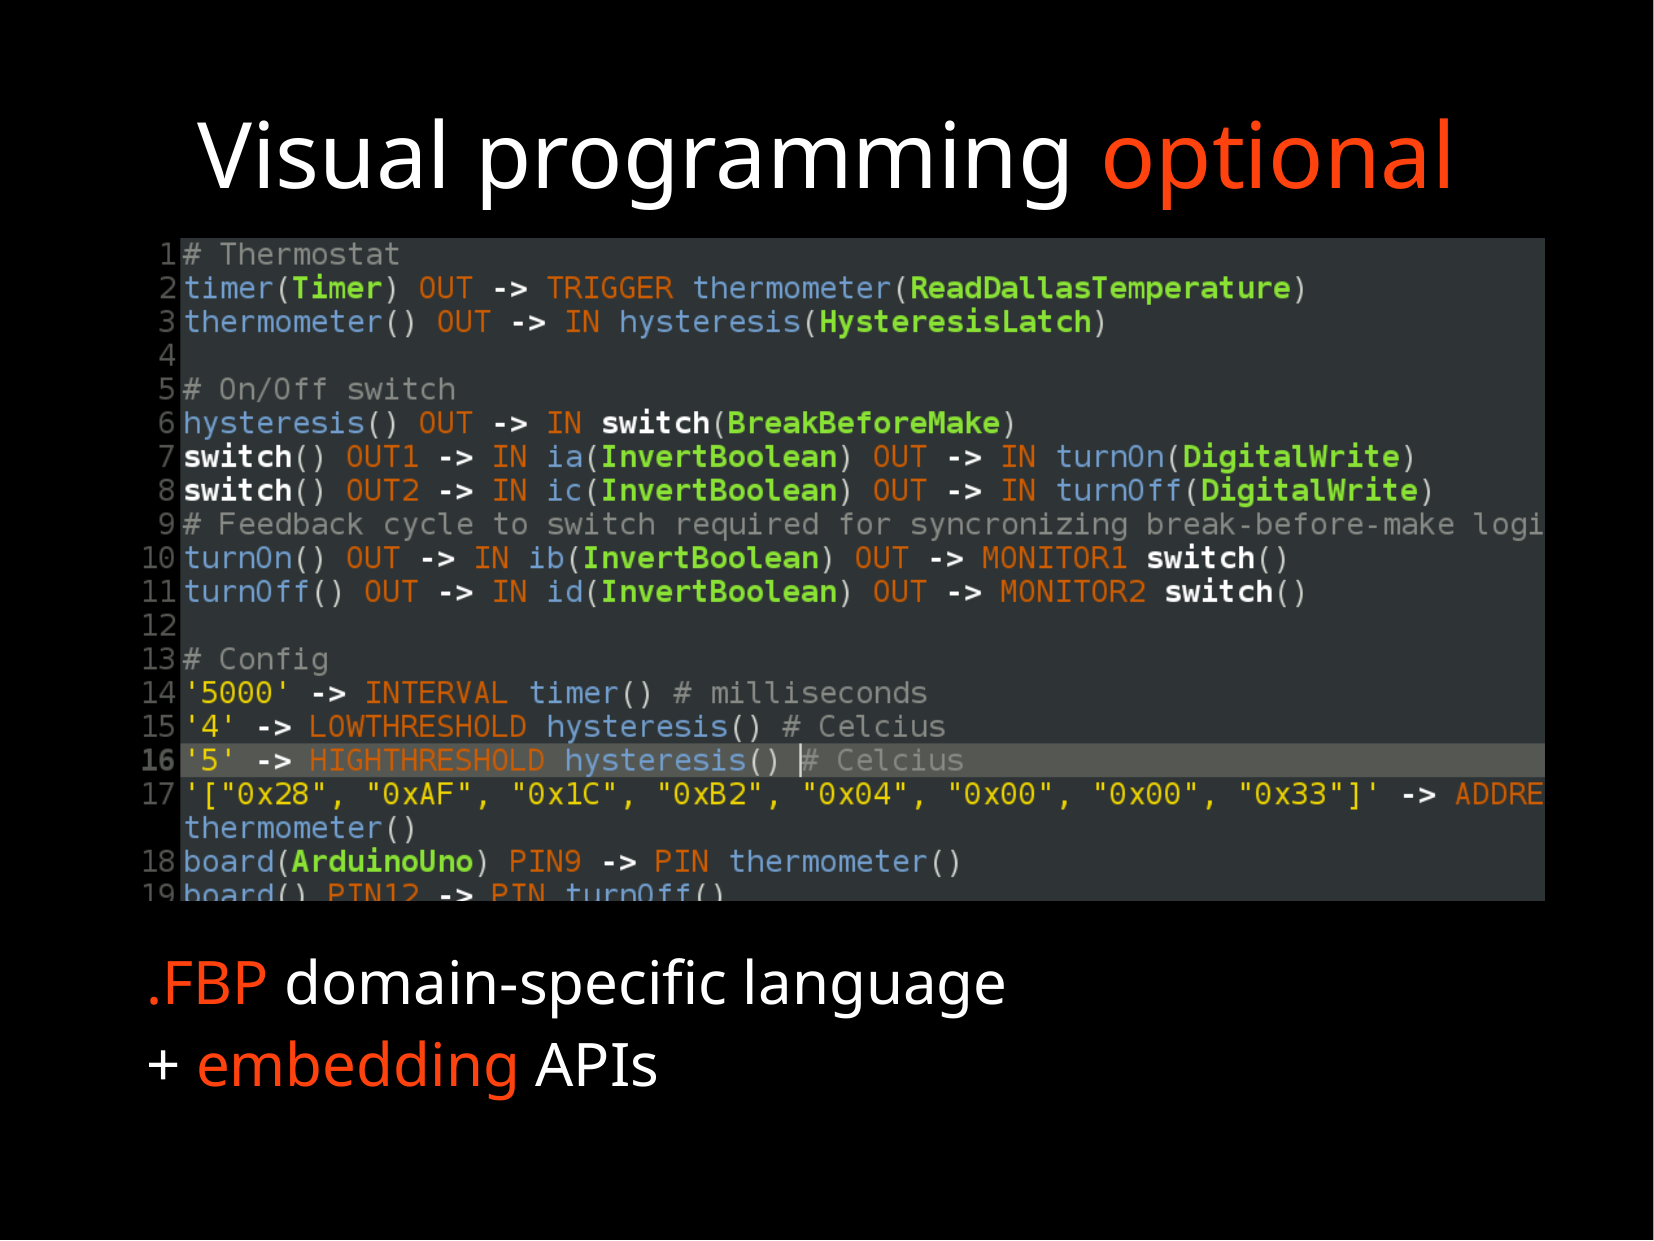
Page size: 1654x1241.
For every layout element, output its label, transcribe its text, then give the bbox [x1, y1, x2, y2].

picture [135, 238, 1545, 901]
list .FBP domain-specific language + embedding APIs [82, 290, 1571, 1111]
title Visual programming optional [82, 45, 1571, 261]
